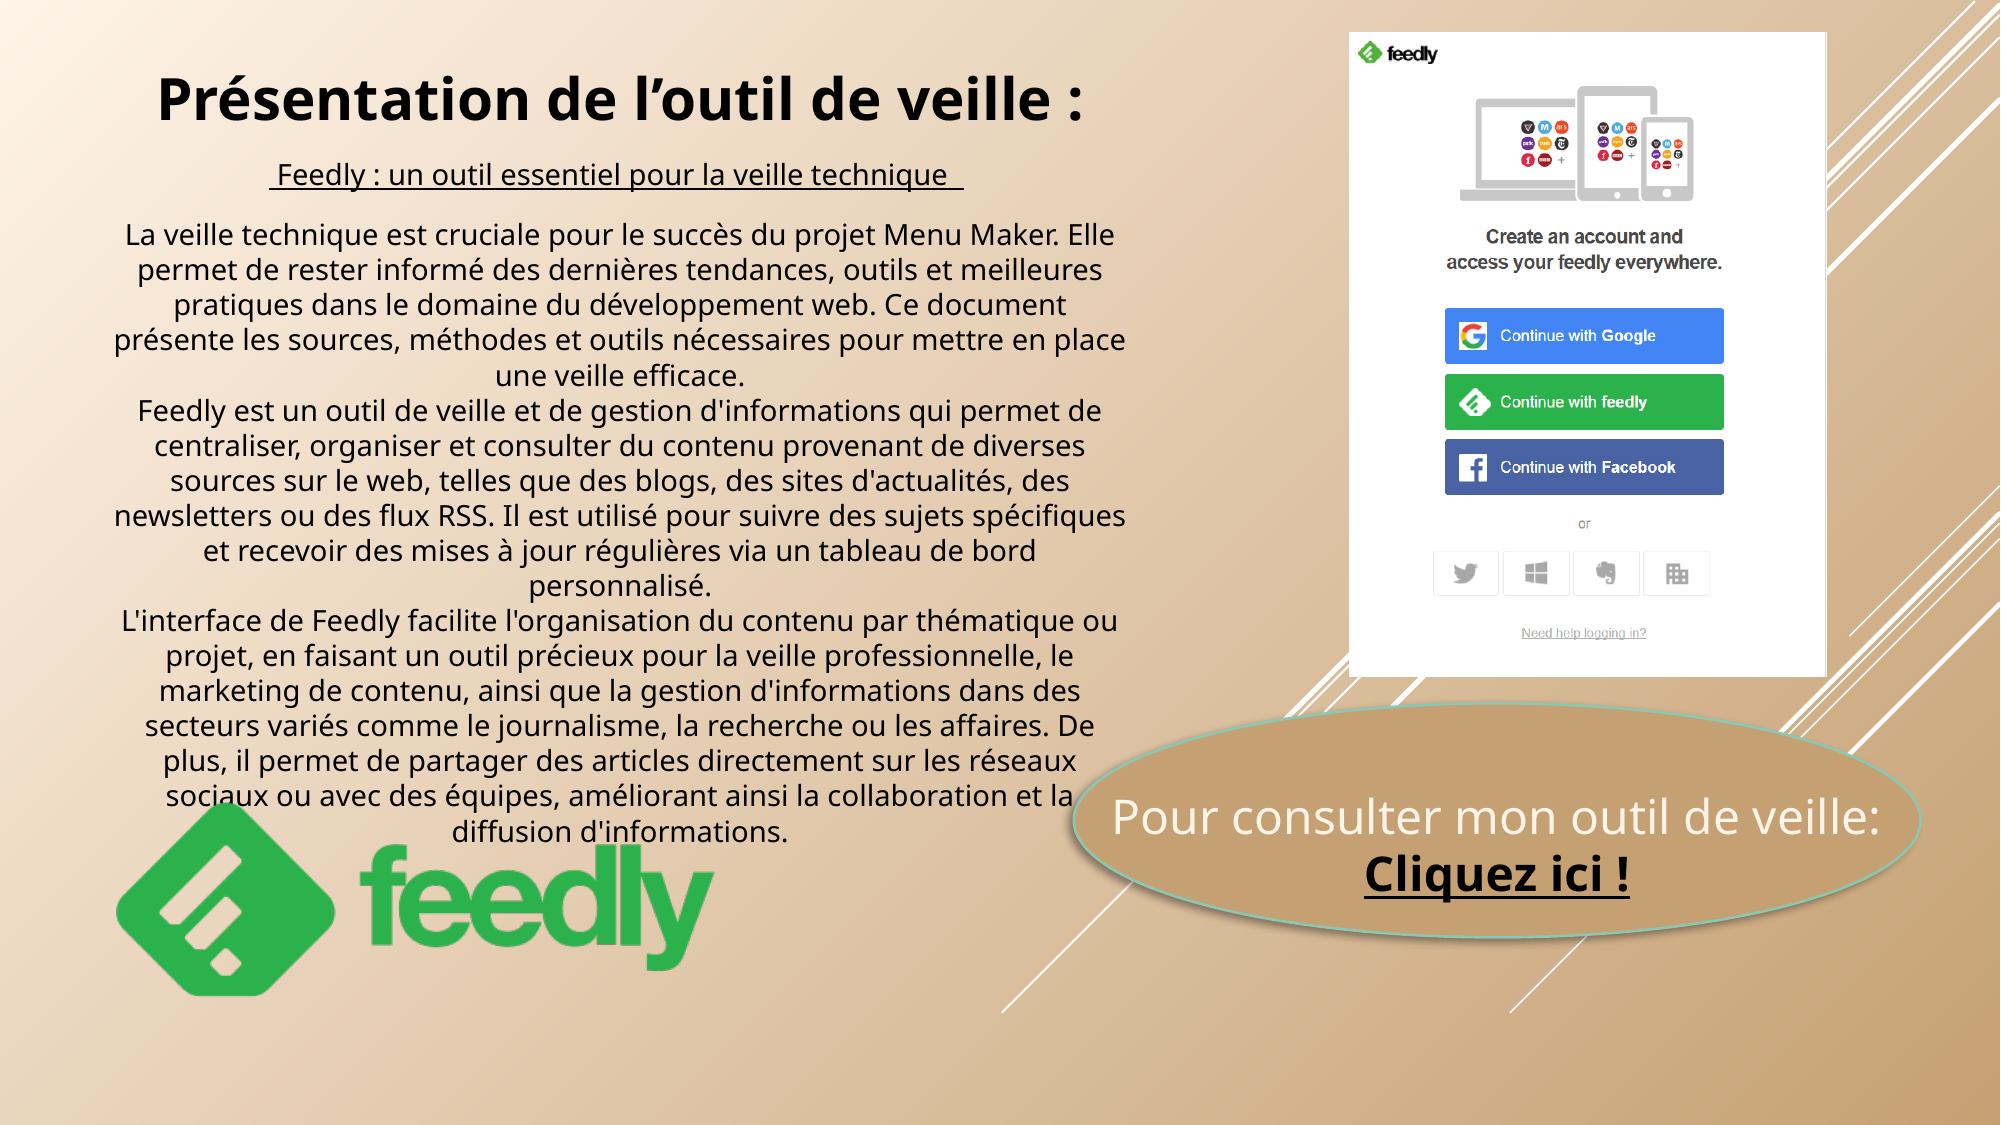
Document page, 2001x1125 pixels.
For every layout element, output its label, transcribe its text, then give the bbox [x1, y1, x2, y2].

text_box Pour consulter mon outil de veille: Cliquez ici ! [1073, 779, 1921, 962]
text_box [1101, 703, 1894, 779]
picture [95, 739, 736, 1060]
picture [1349, 32, 1827, 678]
title Présentation de l’outil de veille : Feedly : un outil essentiel pour la veille technique La veille technique est cruciale pour le succès du projet Menu Maker. Elle permet de rester informé des dernières tendances, outils et meilleures pratiques dans le domaine du développement web. Ce document présente les sources, méthodes et outils nécessaires pour mettre en place une veille efficace. Feedly est un outil de veille et de gestion d'informations qui permet de centraliser, organiser et consulter du contenu provenant de diverses sources sur le web, telles que des blogs, des sites d'actualités, des newsletters ou des flux RSS. Il est utilisé pour suivre des sujets spécifiques et recevoir des mises à jour régulières via un tableau de bord personnalisé. L'interface de Feedly facilite l'organisation du contenu par thématique ou projet, en faisant un outil précieux pour la veille professionnelle, le marketing de contenu, ainsi que la gestion d'informations dans des secteurs variés comme le journalisme, la recherche ou les affaires. De plus, il permet de partager des articles directement sur les réseaux sociaux ou avec des équipes, améliorant ainsi la collaboration et la diffusion d'informations. [95, 54, 1146, 1074]
